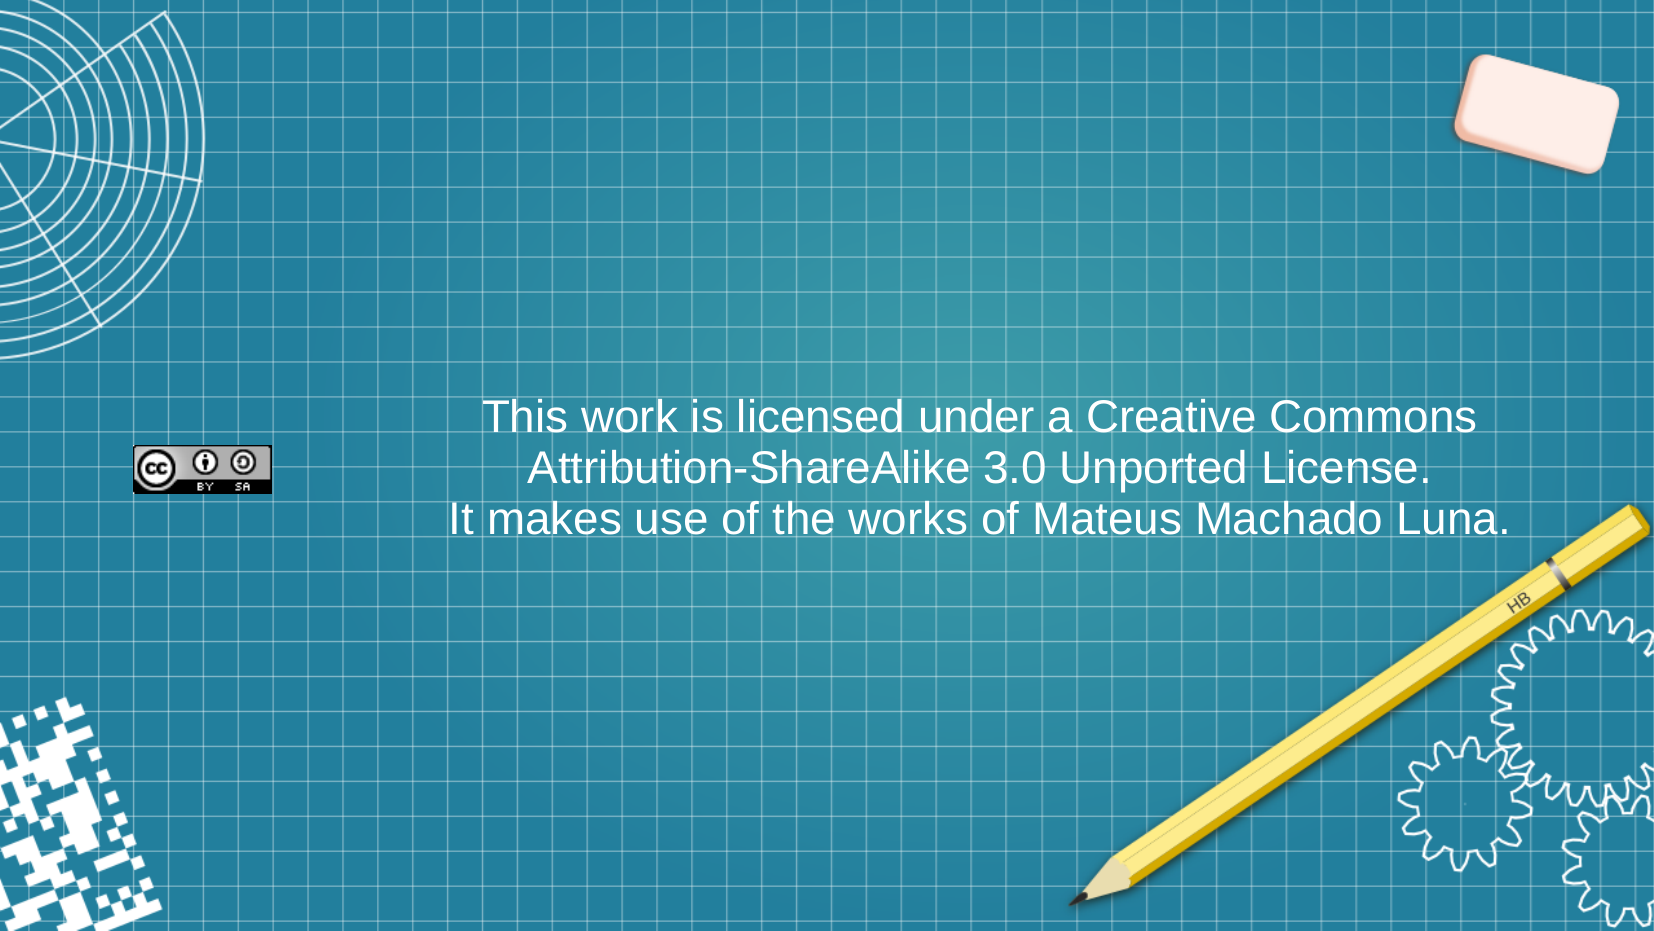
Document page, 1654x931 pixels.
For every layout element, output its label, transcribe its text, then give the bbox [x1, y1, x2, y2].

title This work is licensed under a Creative Commons Attribution-ShareAlike 3.0 Unported License. It makes use of the works of Mateus Machado Luna. [389, 389, 1571, 546]
picture [0, 0, 1654, 931]
